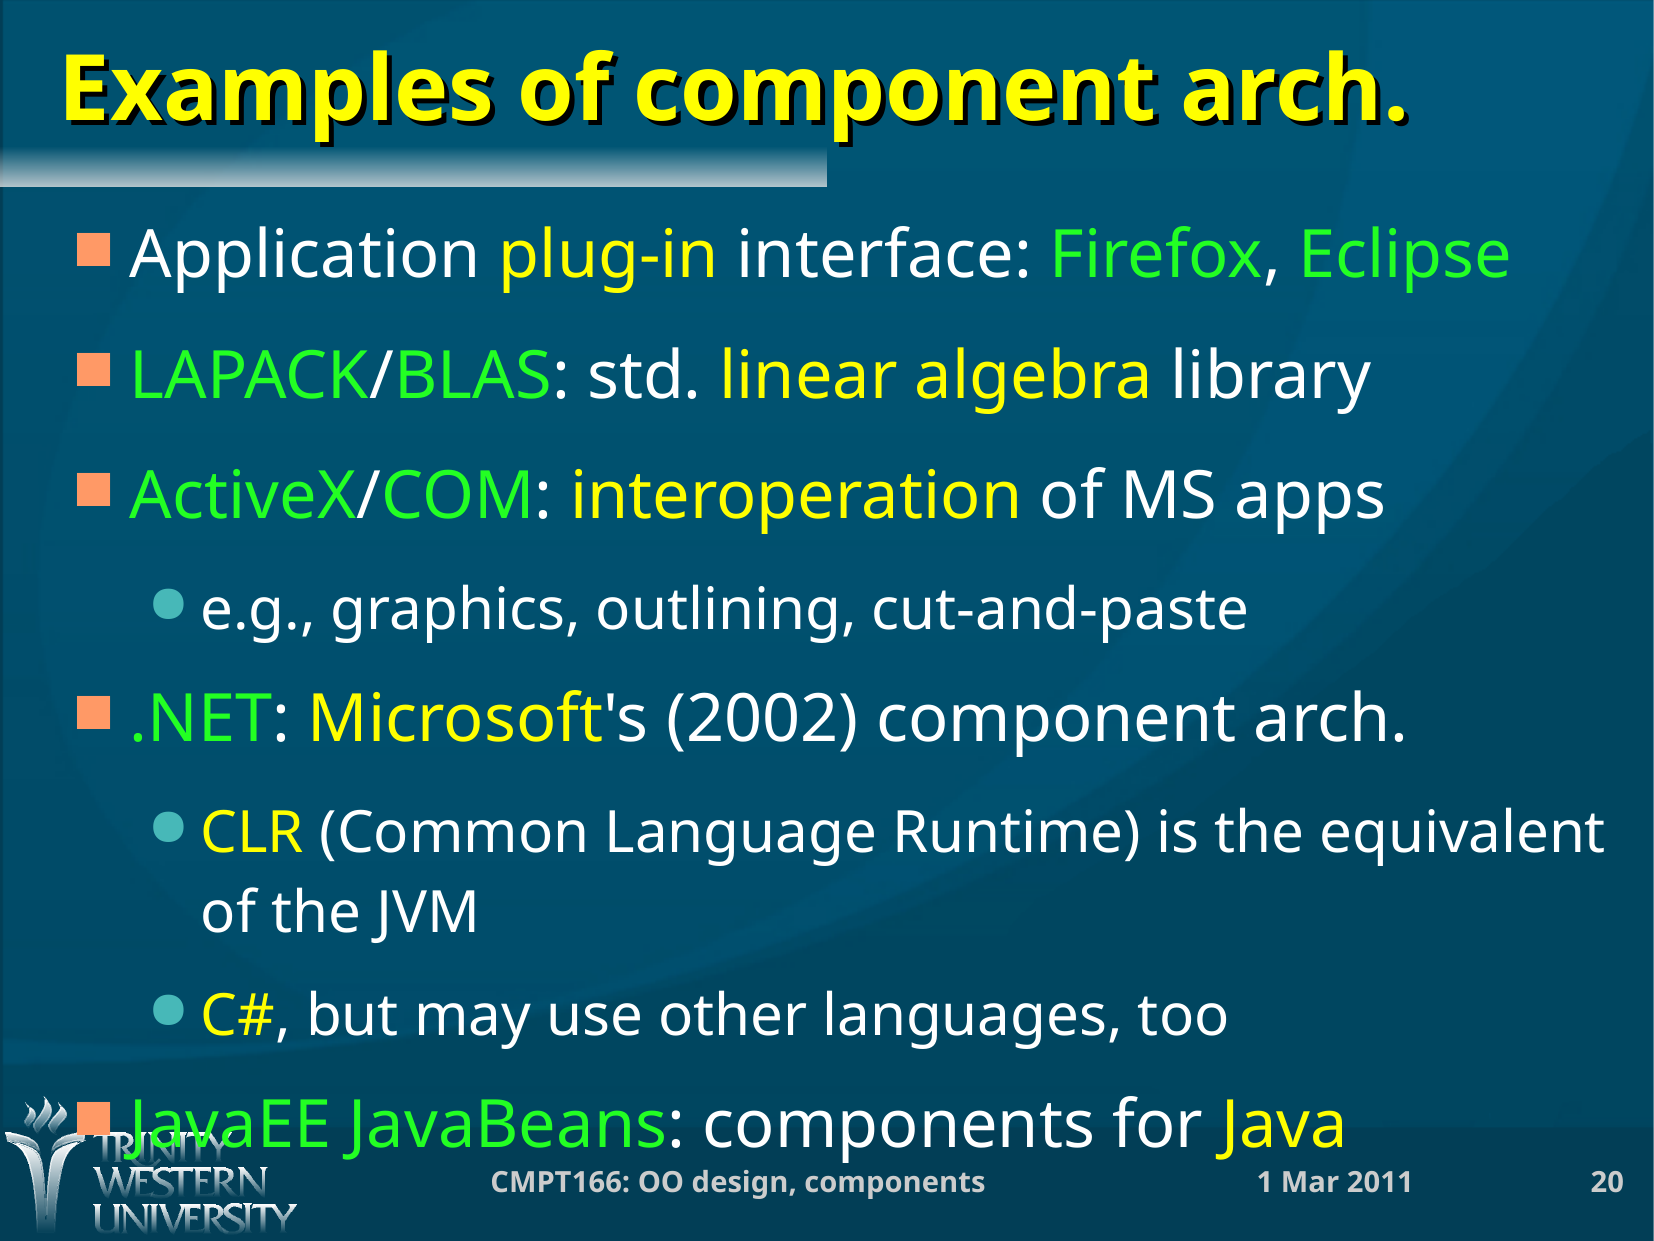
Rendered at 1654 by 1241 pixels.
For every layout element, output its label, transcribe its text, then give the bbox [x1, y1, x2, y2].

title Examples of component arch. [59, 19, 1595, 148]
picture [38, 1227, 54, 1232]
list Application plug-in interface: Firefox, Eclipse LAPACK/BLAS: std. linear algebra library ActiveX/COM: interoperation of MS apps e.g., graphics, outlining, cut-and-paste .NET: Microsoft's (2002) component arch. CLR (Common Language Runtime) is the equivalent of the JVM C#, but may use other languages, too JavaEE JavaBeans: components for Java [59, 206, 1625, 1056]
list Name: … Description: … Interface to (component): ... Interface to (component): ... [0, 154, 827, 158]
